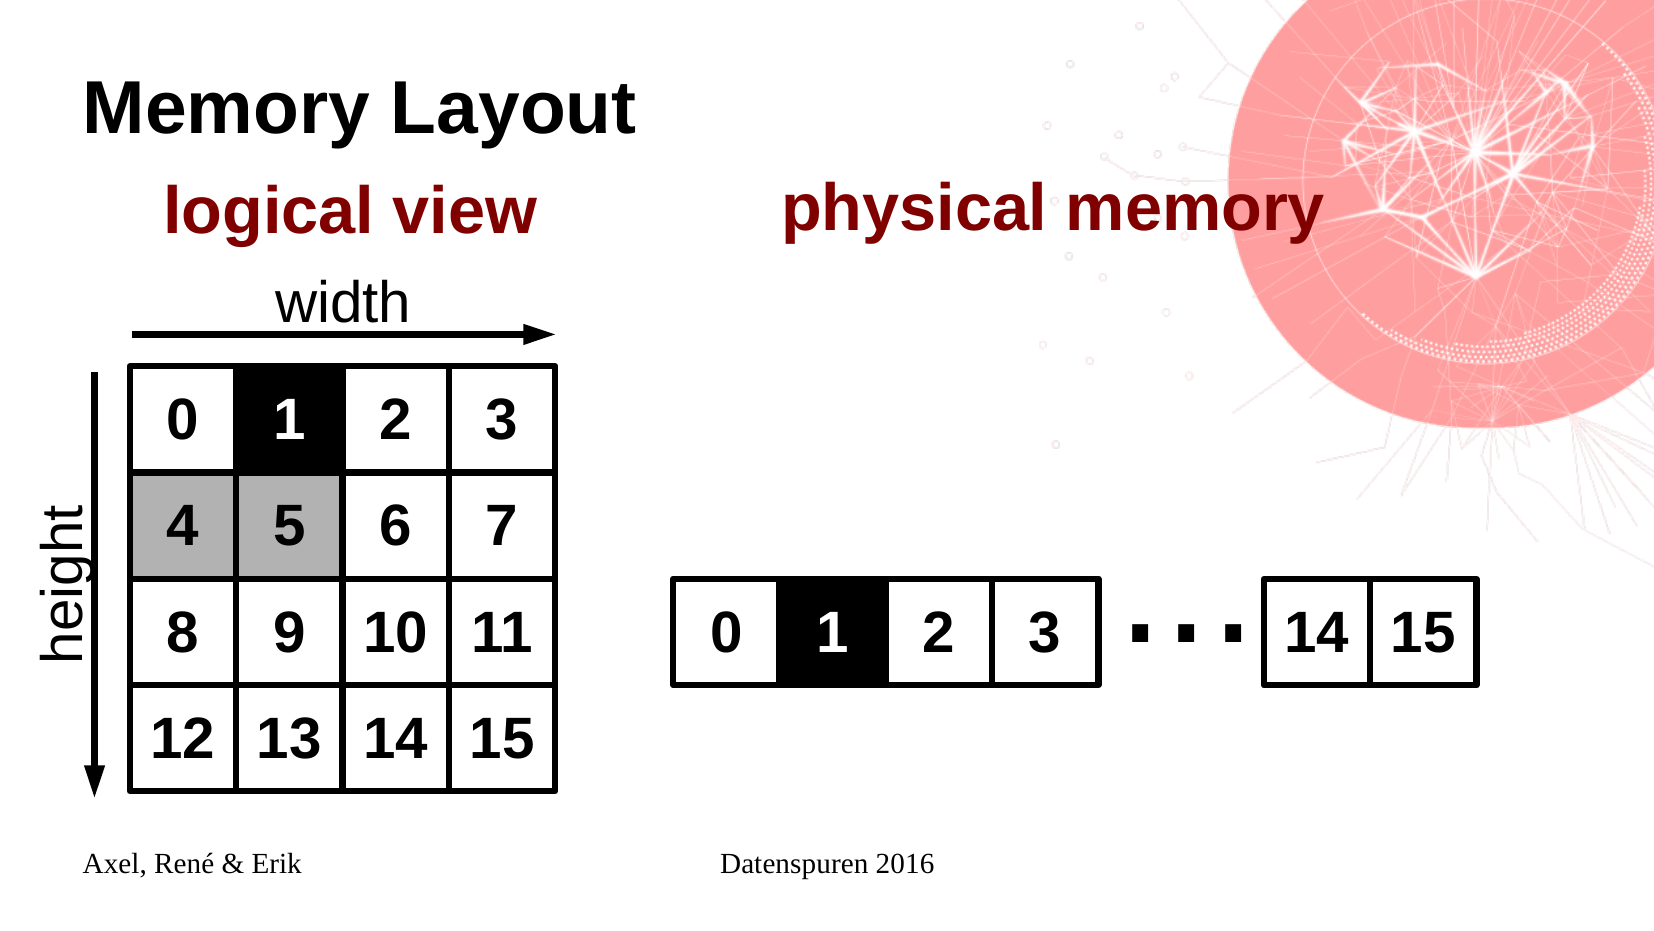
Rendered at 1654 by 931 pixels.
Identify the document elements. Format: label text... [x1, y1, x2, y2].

text_box 0 [129, 366, 236, 473]
text_box 13 [236, 685, 342, 792]
text_box logical view [148, 165, 563, 256]
text_box 10 [342, 578, 448, 685]
text_box 1 [779, 578, 885, 686]
text_box 3 [448, 366, 556, 473]
text_box 12 [129, 685, 236, 792]
text_box 14 [1263, 579, 1370, 686]
text_box 15 [1370, 579, 1477, 686]
text_box 8 [129, 578, 236, 685]
text_box 11 [448, 578, 556, 685]
text_box 9 [236, 578, 342, 685]
text_box physical memory [766, 162, 1361, 253]
text_box 1 [236, 366, 342, 473]
text_box 3 [992, 578, 1098, 686]
text_box 0 [673, 578, 779, 686]
text_box 14 [342, 685, 448, 792]
text_box 6 [342, 473, 448, 578]
text_box ... [1098, 484, 1276, 686]
title Memory Layout [82, 65, 1571, 150]
text_box 15 [448, 685, 556, 792]
text_box 5 [236, 473, 342, 578]
text_box 2 [885, 578, 992, 686]
text_box 4 [129, 473, 236, 578]
text_box 7 [448, 473, 556, 578]
text_box 2 [342, 366, 448, 473]
